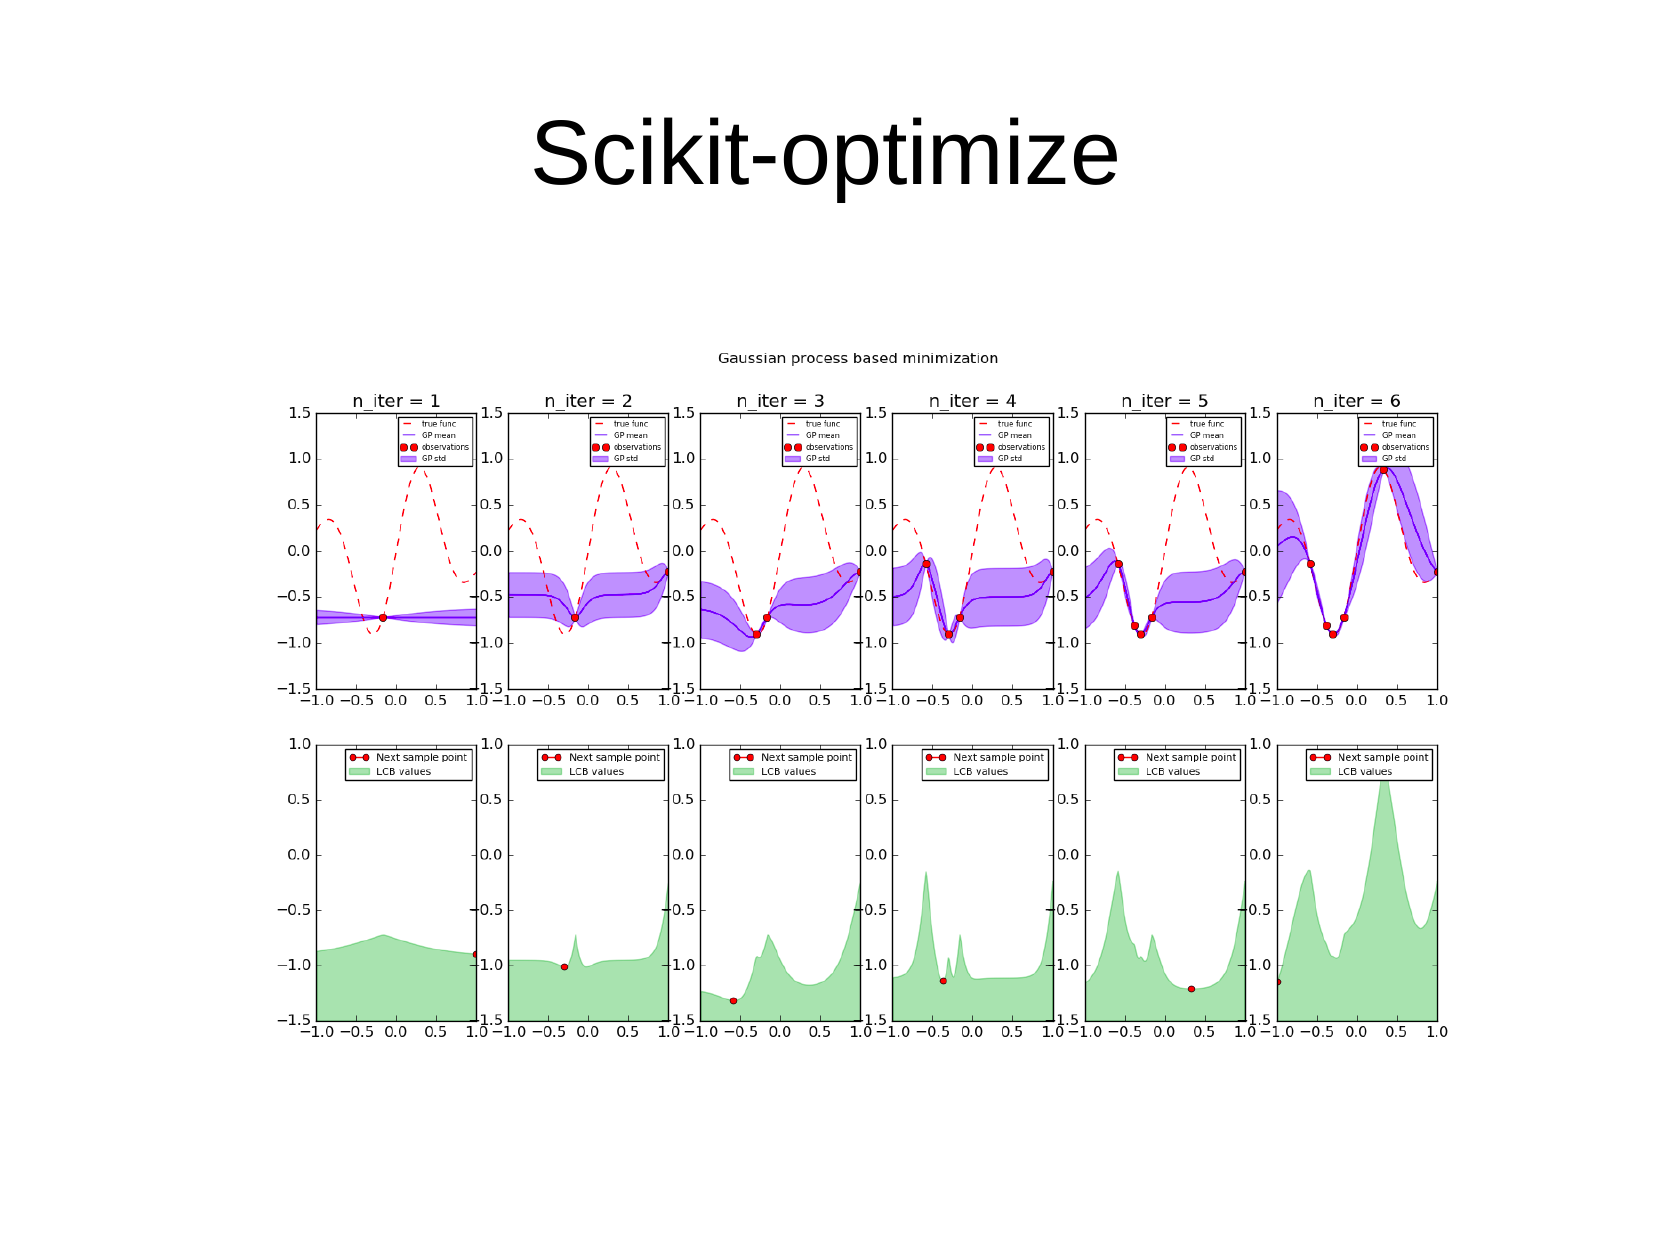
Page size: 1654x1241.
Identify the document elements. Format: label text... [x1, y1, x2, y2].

picture [135, 337, 1581, 1096]
title Scikit-optimize [82, 49, 1571, 257]
